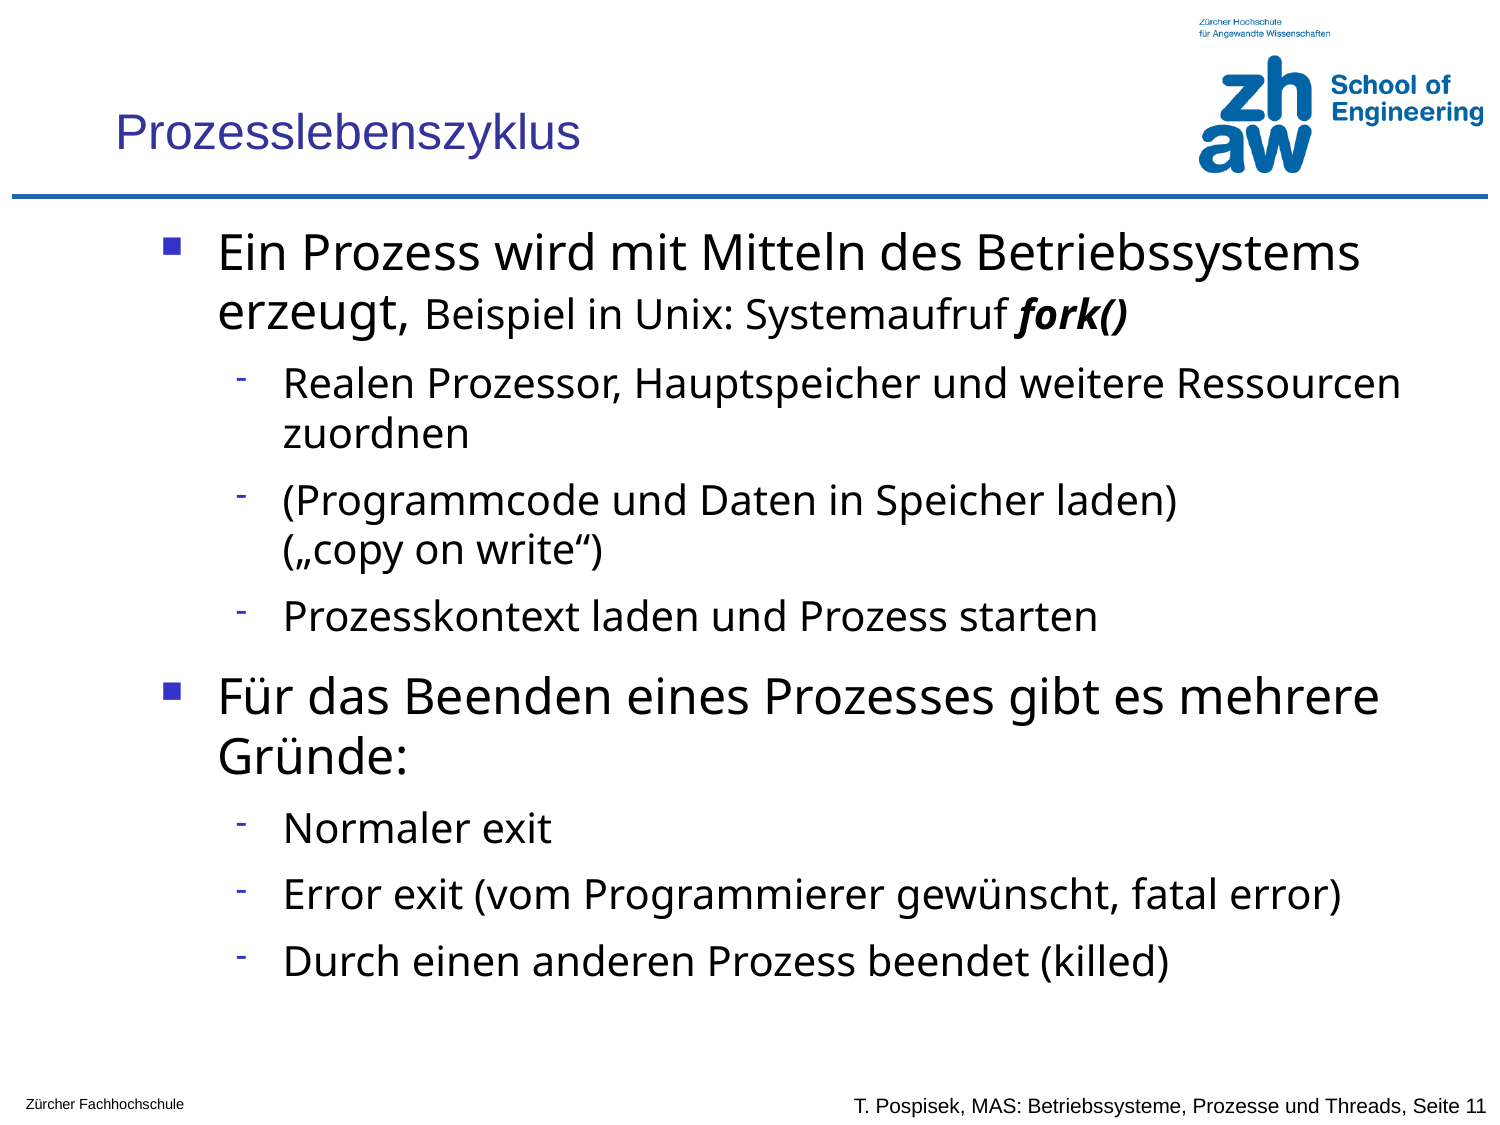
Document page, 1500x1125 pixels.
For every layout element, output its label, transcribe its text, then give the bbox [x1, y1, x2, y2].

picture [1199, 19, 1483, 173]
title Prozesslebenszyklus [100, 54, 1379, 168]
list Ein Prozess wird mit Mitteln des Betriebssystems erzeugt, Beispiel in Unix: Systemaufruf fork() Realen Prozessor, Hauptspeicher und weitere Ressourcen zuordnen (Programmcode und Daten in Speicher laden) („copy on write“) Prozesskontext laden und Prozess starten Für das Beenden eines Prozesses gibt es mehrere Gründe: Normaler exit Error exit (vom Programmierer gewünscht, fatal error) Durch einen anderen Prozess beendet (killed) [145, 212, 1430, 932]
